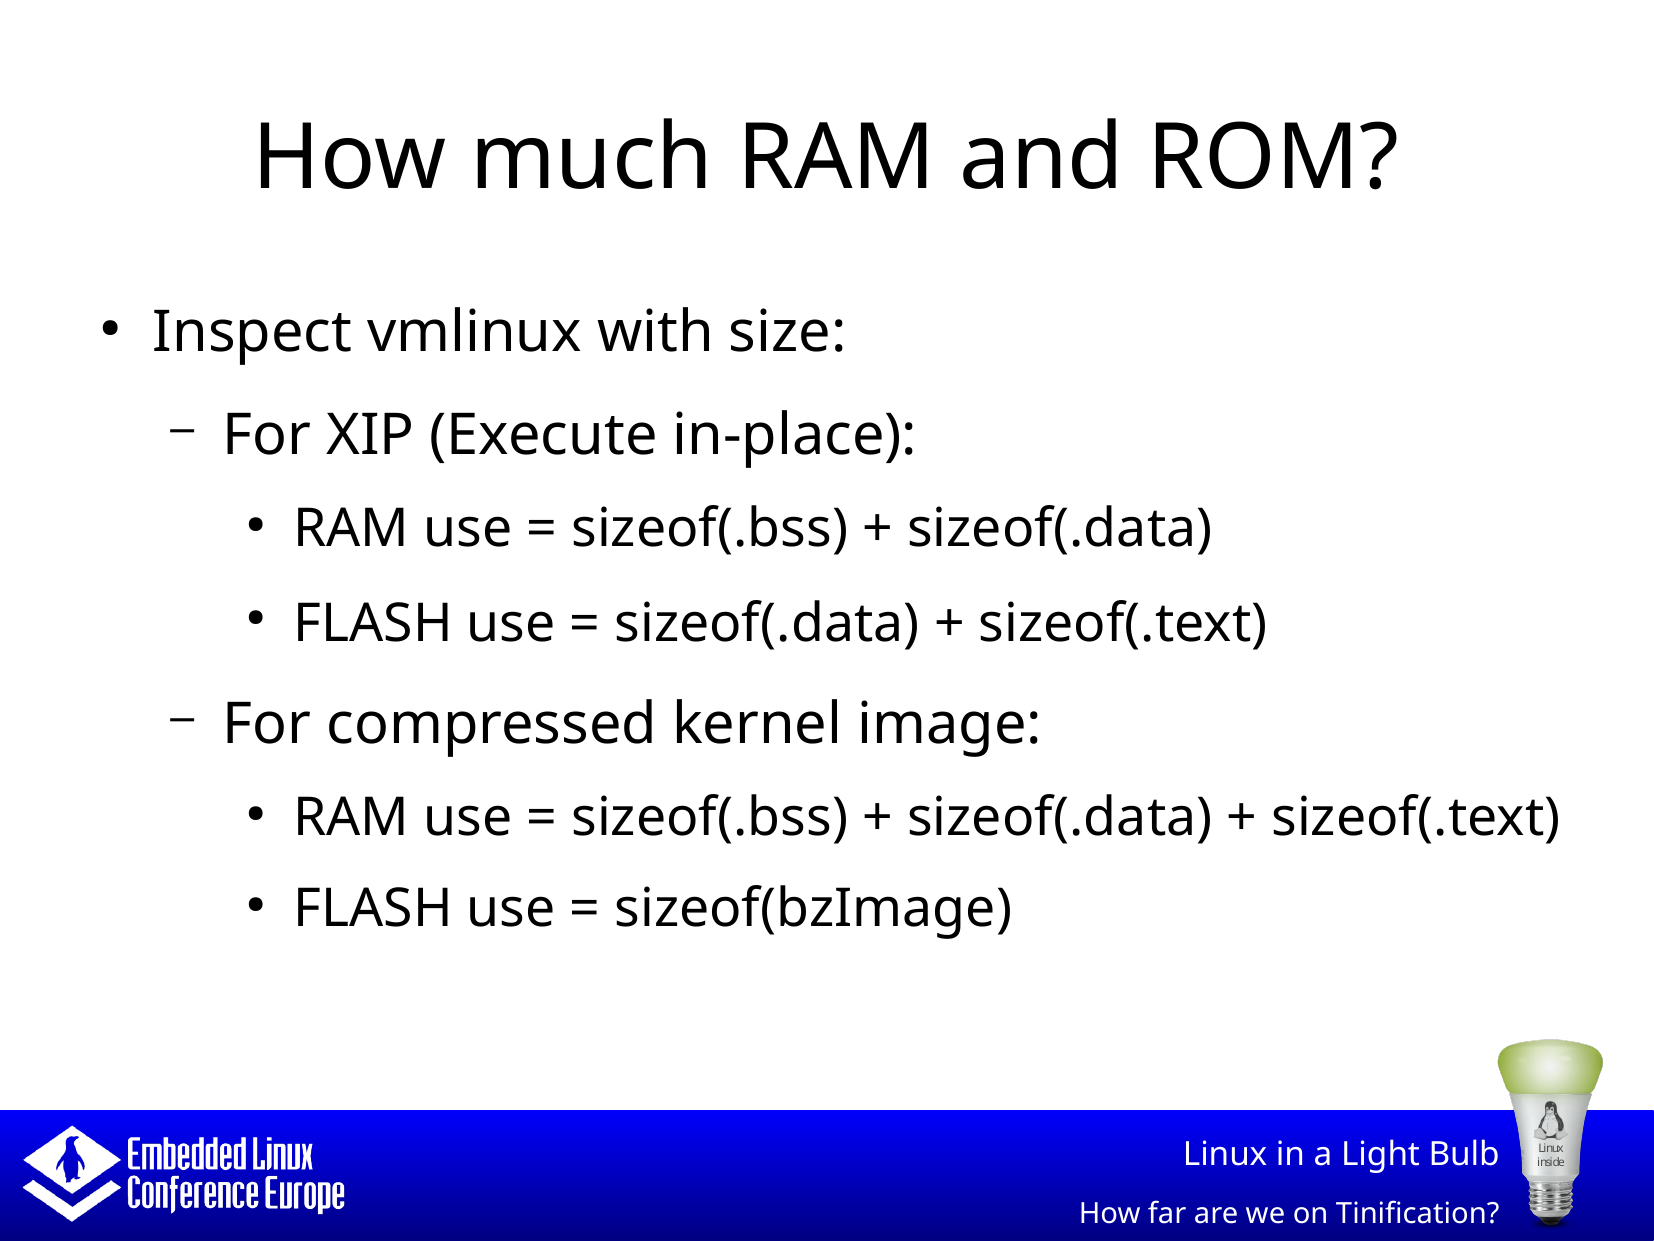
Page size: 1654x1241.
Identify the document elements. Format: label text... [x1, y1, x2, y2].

list Inspect vmlinux with size: For XIP (Execute in-place): RAM use = sizeof(.bss) + sizeof(.data) FLASH use = sizeof(.data) + sizeof(.text) For compressed kernel image: RAM use = sizeof(.bss) + sizeof(.data) + sizeof(.text) FLASH use = sizeof(bzImage) [82, 290, 1571, 1010]
title How much RAM and ROM? [82, 49, 1571, 257]
picture [18, 1120, 349, 1226]
